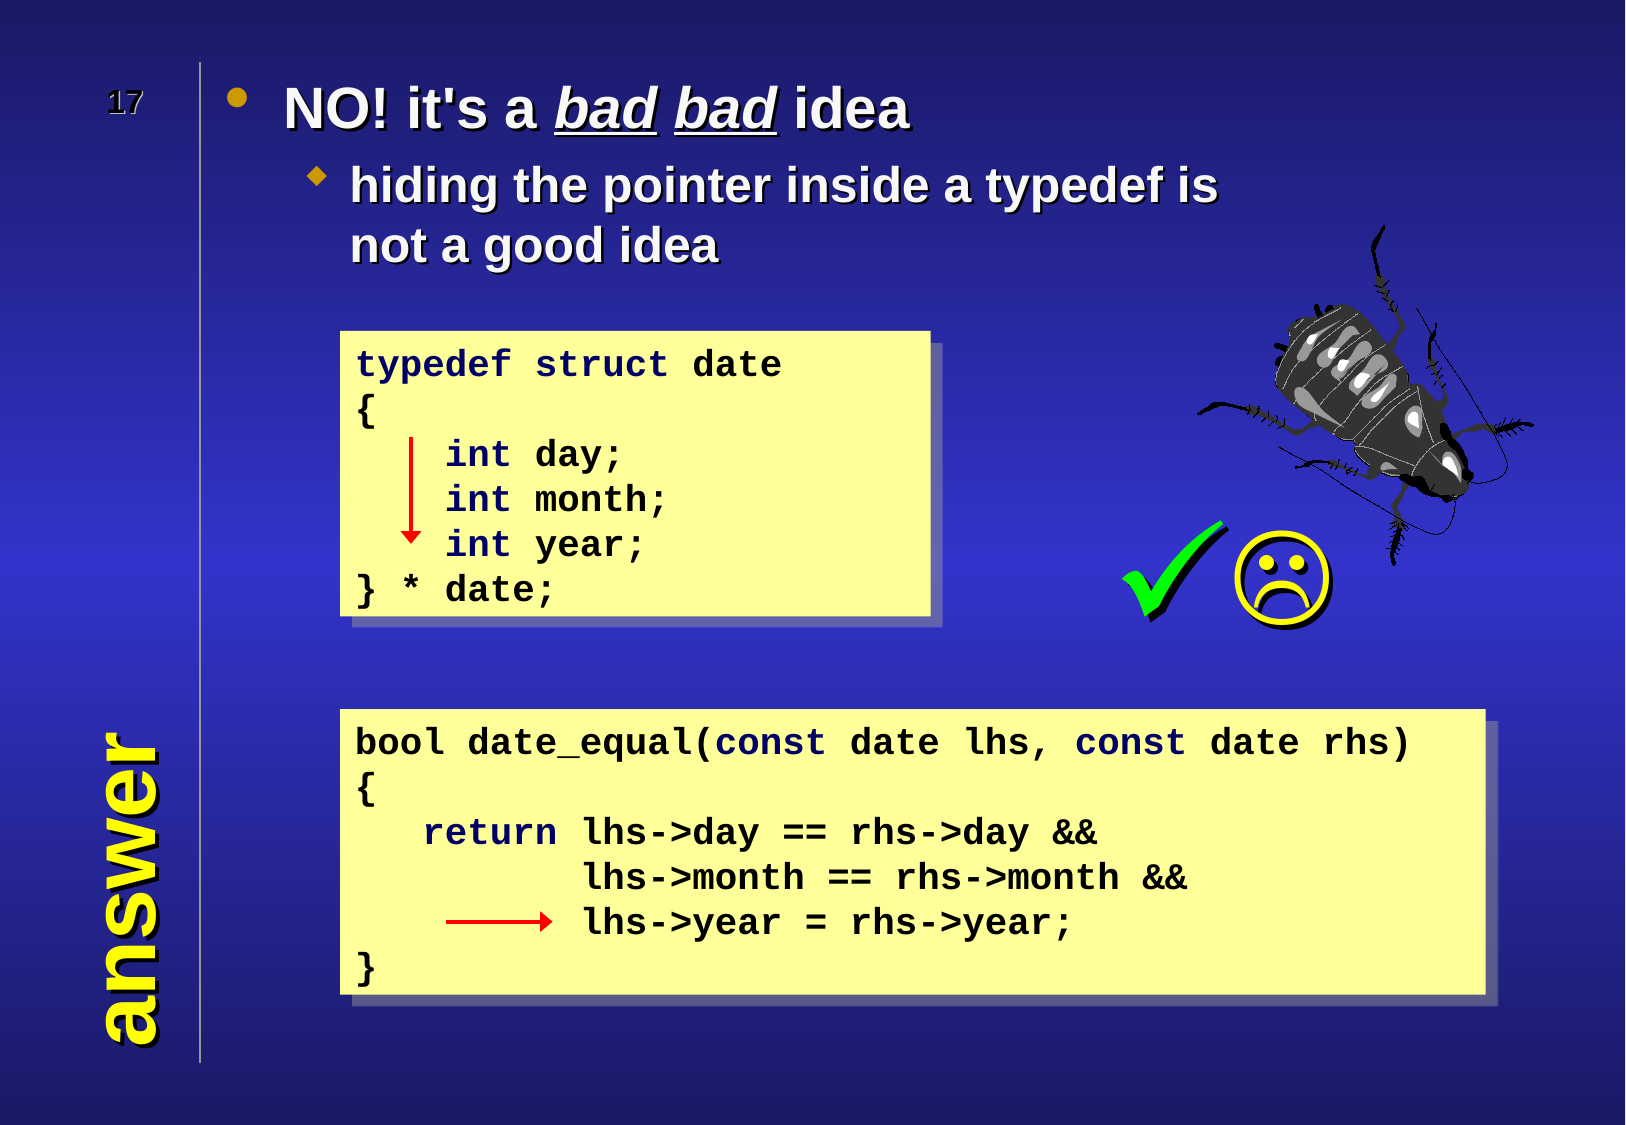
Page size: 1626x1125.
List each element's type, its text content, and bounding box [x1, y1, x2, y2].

text_box  [1214, 490, 1403, 657]
text_box  [1398, 498, 1403, 517]
text_box [1327, 459, 1349, 471]
text_box [1199, 403, 1233, 414]
text_box bool date_equal(const date lhs, const date rhs) { return lhs->day == rhs->day && lhs->month == rhs->month && lhs->year = rhs->year; } [340, 709, 1486, 995]
text_box  [1096, 479, 1286, 674]
text_box [1234, 226, 1533, 565]
title answer [50, 187, 188, 1063]
text_box [1430, 332, 1435, 341]
text_box typedef struct date { int day; int month; int year; } * date; [340, 330, 931, 617]
list NO! it's a bad bad idea hiding the pointer inside a typedef is not a good idea [212, 62, 1550, 1063]
